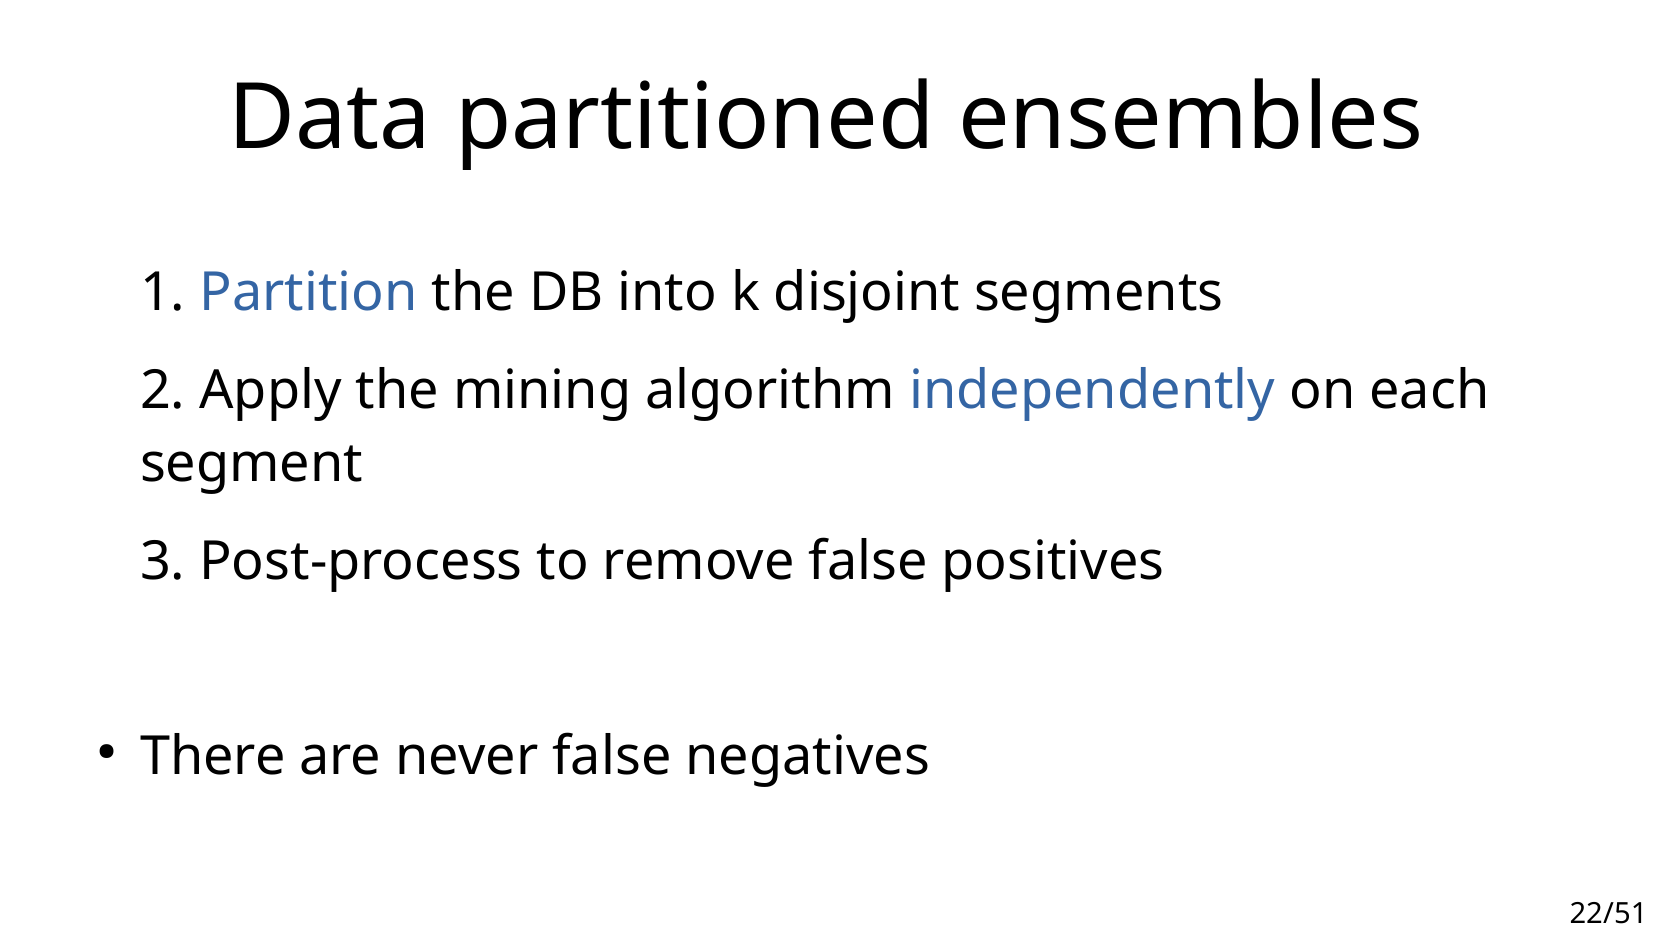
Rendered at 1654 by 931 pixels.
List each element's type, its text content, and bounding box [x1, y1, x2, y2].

title Data partitioned ensembles [82, 1, 1571, 226]
list 1. Partition the DB into k disjoint segments 2. Apply the mining algorithm independently on each segment 3. Post-process to remove false positives There are never false negatives [82, 253, 1571, 793]
